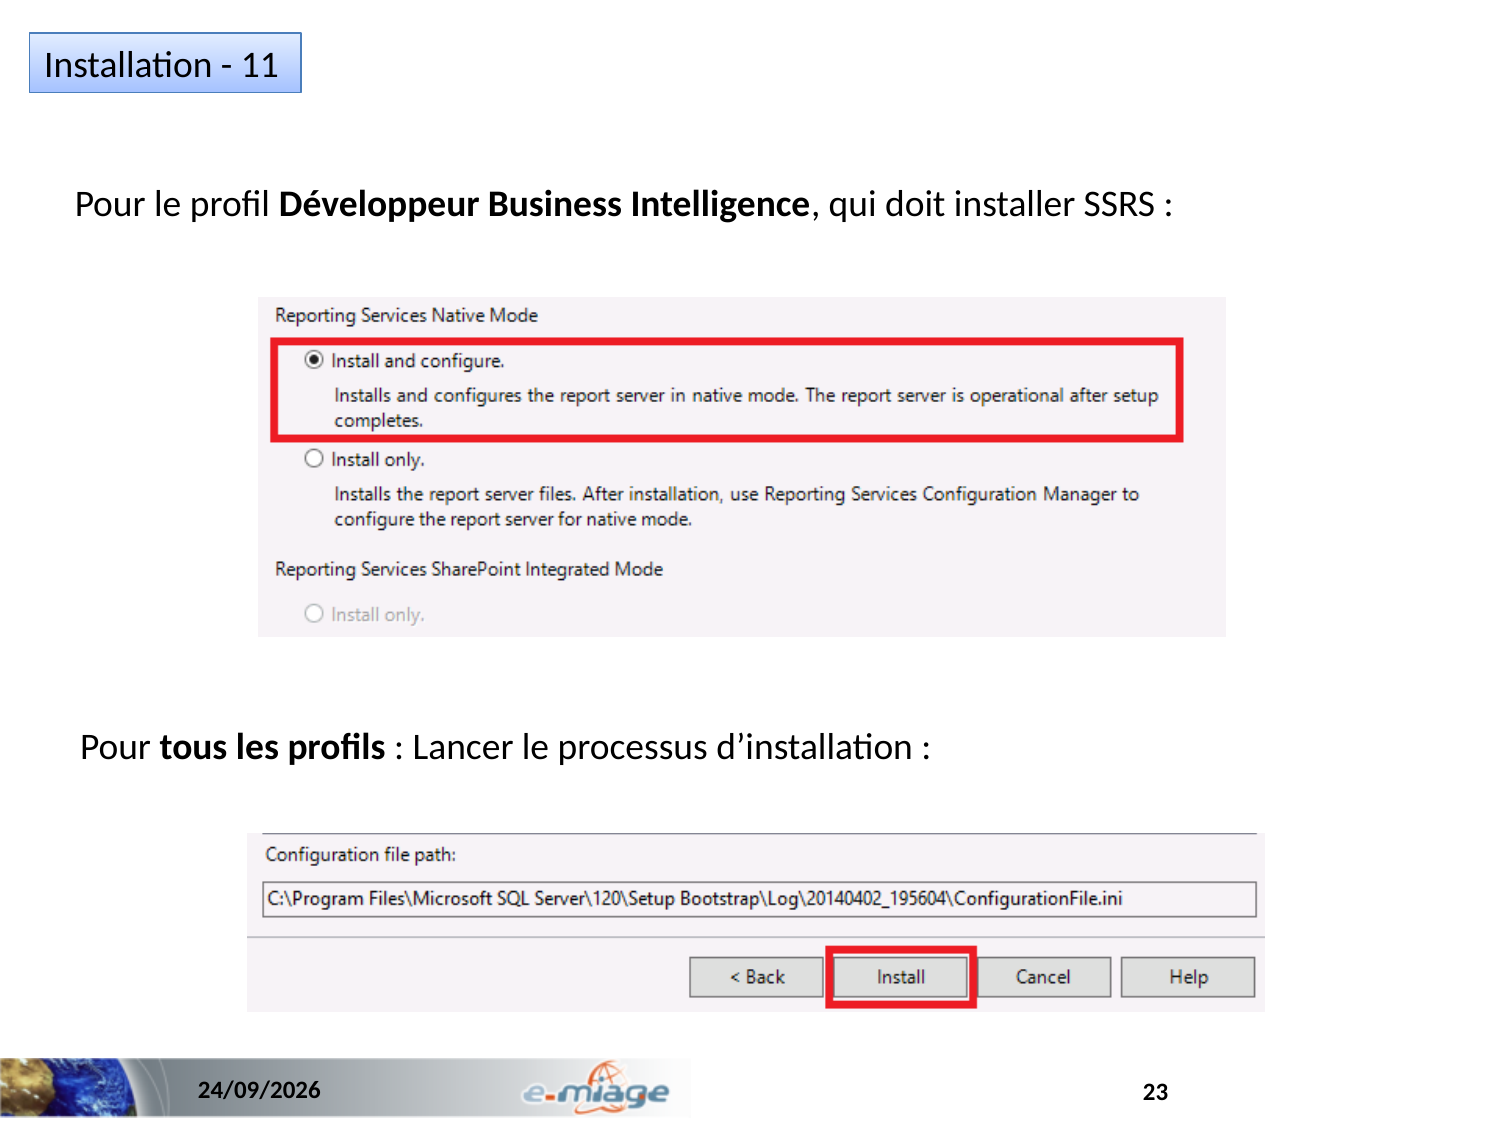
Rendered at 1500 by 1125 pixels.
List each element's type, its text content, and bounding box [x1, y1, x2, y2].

picture [247, 833, 1265, 1012]
text_box Pour le profil Développeur Business Intelligence, qui doit installer SSRS : [60, 171, 1424, 231]
text_box Pour tous les profils : Lancer le processus d’installation : [65, 714, 968, 775]
picture [258, 297, 1226, 637]
picture [0, 1058, 691, 1118]
text_box Installation - 11 [29, 32, 302, 93]
